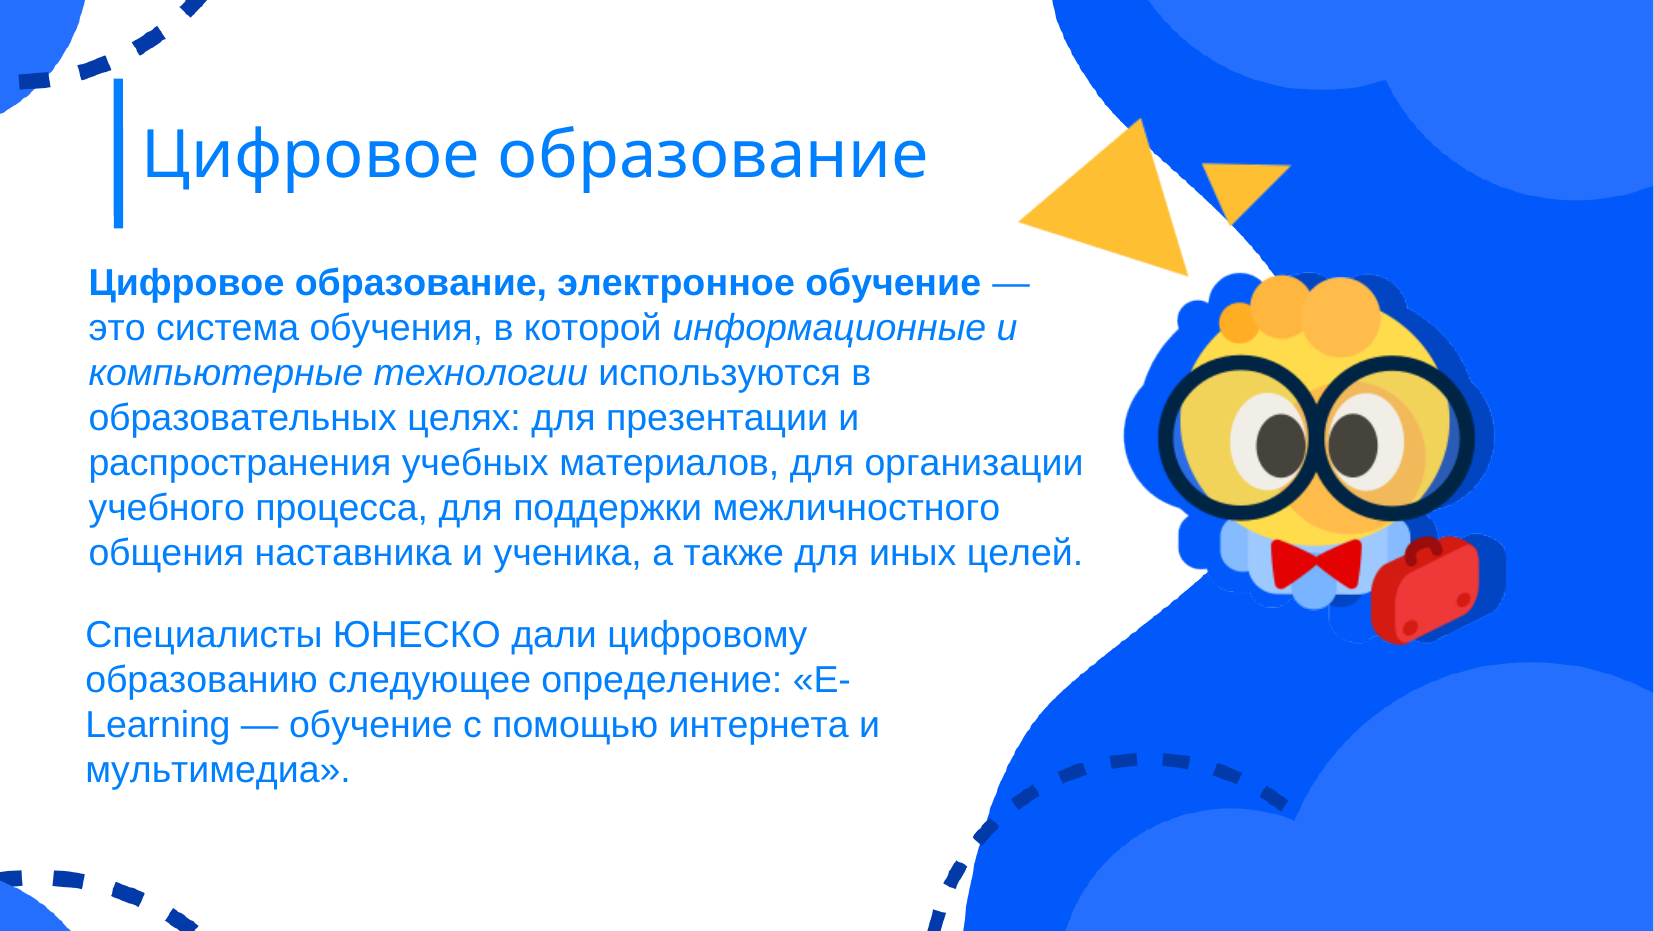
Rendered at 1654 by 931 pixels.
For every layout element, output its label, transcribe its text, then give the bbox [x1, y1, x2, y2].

text_box Цифровое образование, электронное обучение — это система обучения, в которой информационные и компьютерные технологии используются в образовательных целях: для презентации и распространения учебных материалов, для организации учебного процесса, для поддержки межличностного общения наставника и ученика, а также для иных целей. [88, 257, 1018, 561]
picture [0, 0, 1654, 931]
text_box Цифровое образование [141, 73, 975, 229]
text_box Специалисты ЮНЕСКО дали цифровому образованию следующее определение: «E-Learning — обучение с помощью интернета и мультимедиа». [70, 602, 987, 798]
